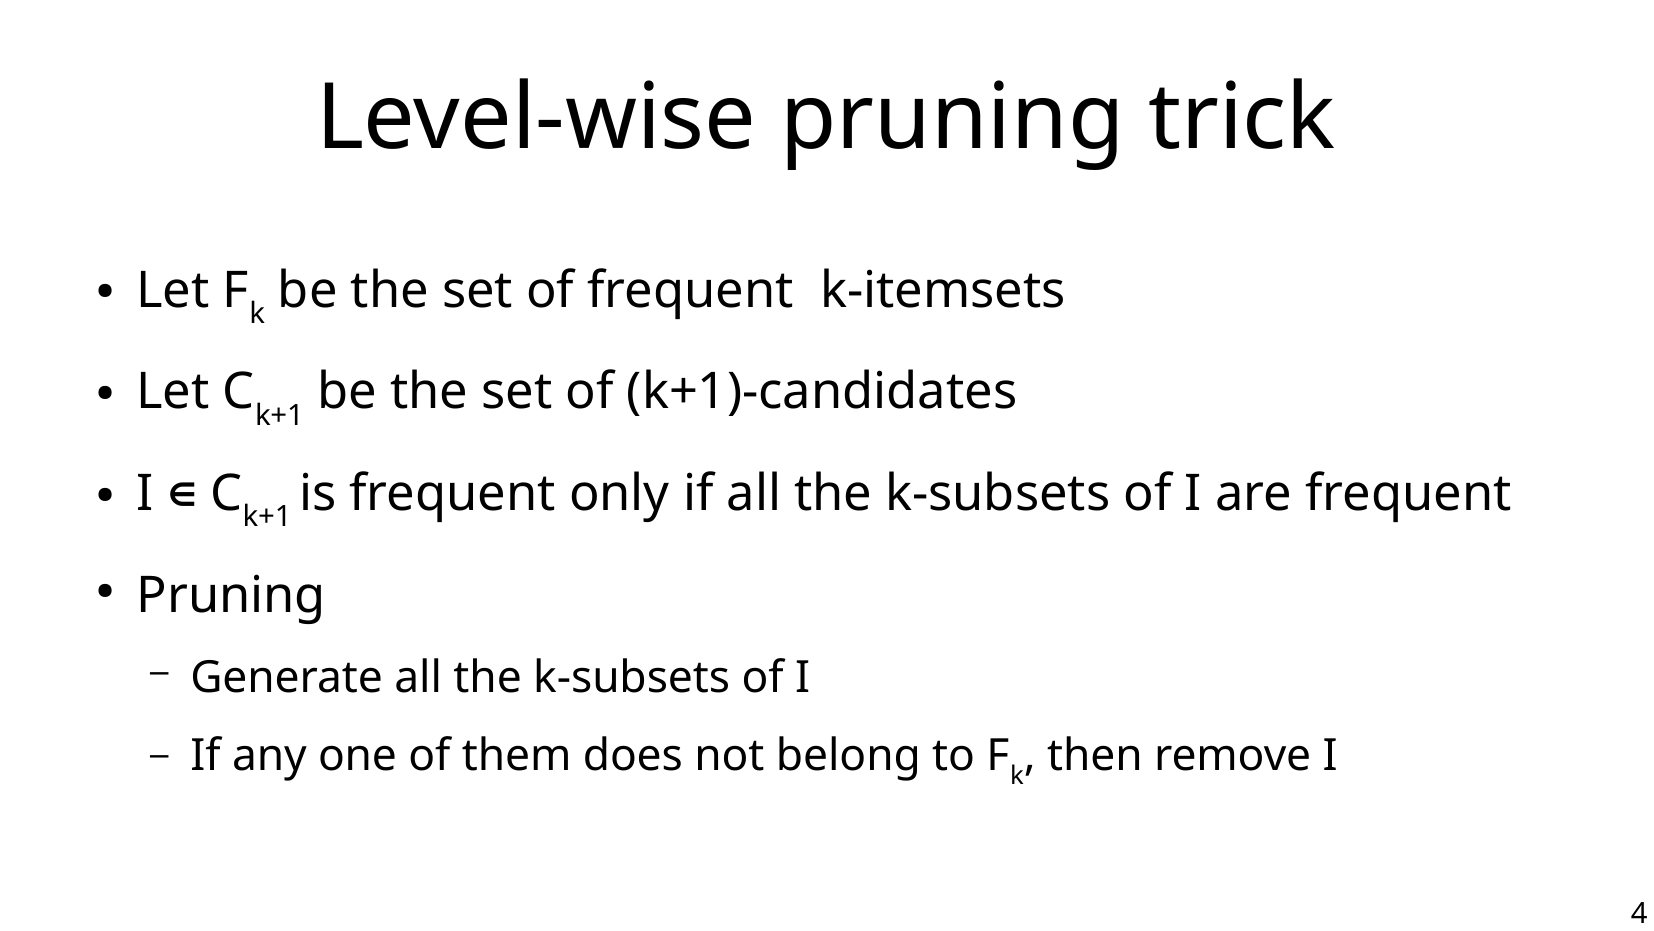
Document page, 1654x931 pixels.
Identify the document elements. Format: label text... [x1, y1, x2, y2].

title Level-wise pruning trick [82, 1, 1571, 226]
list Let Fk be the set of frequent k-itemsets Let Ck+1 be the set of (k+1)-candidates I ∊ Ck+1 is frequent only if all the k-subsets of I are frequent Pruning Generate all the k-subsets of I If any one of them does not belong to Fk, then remove I [82, 253, 1571, 793]
